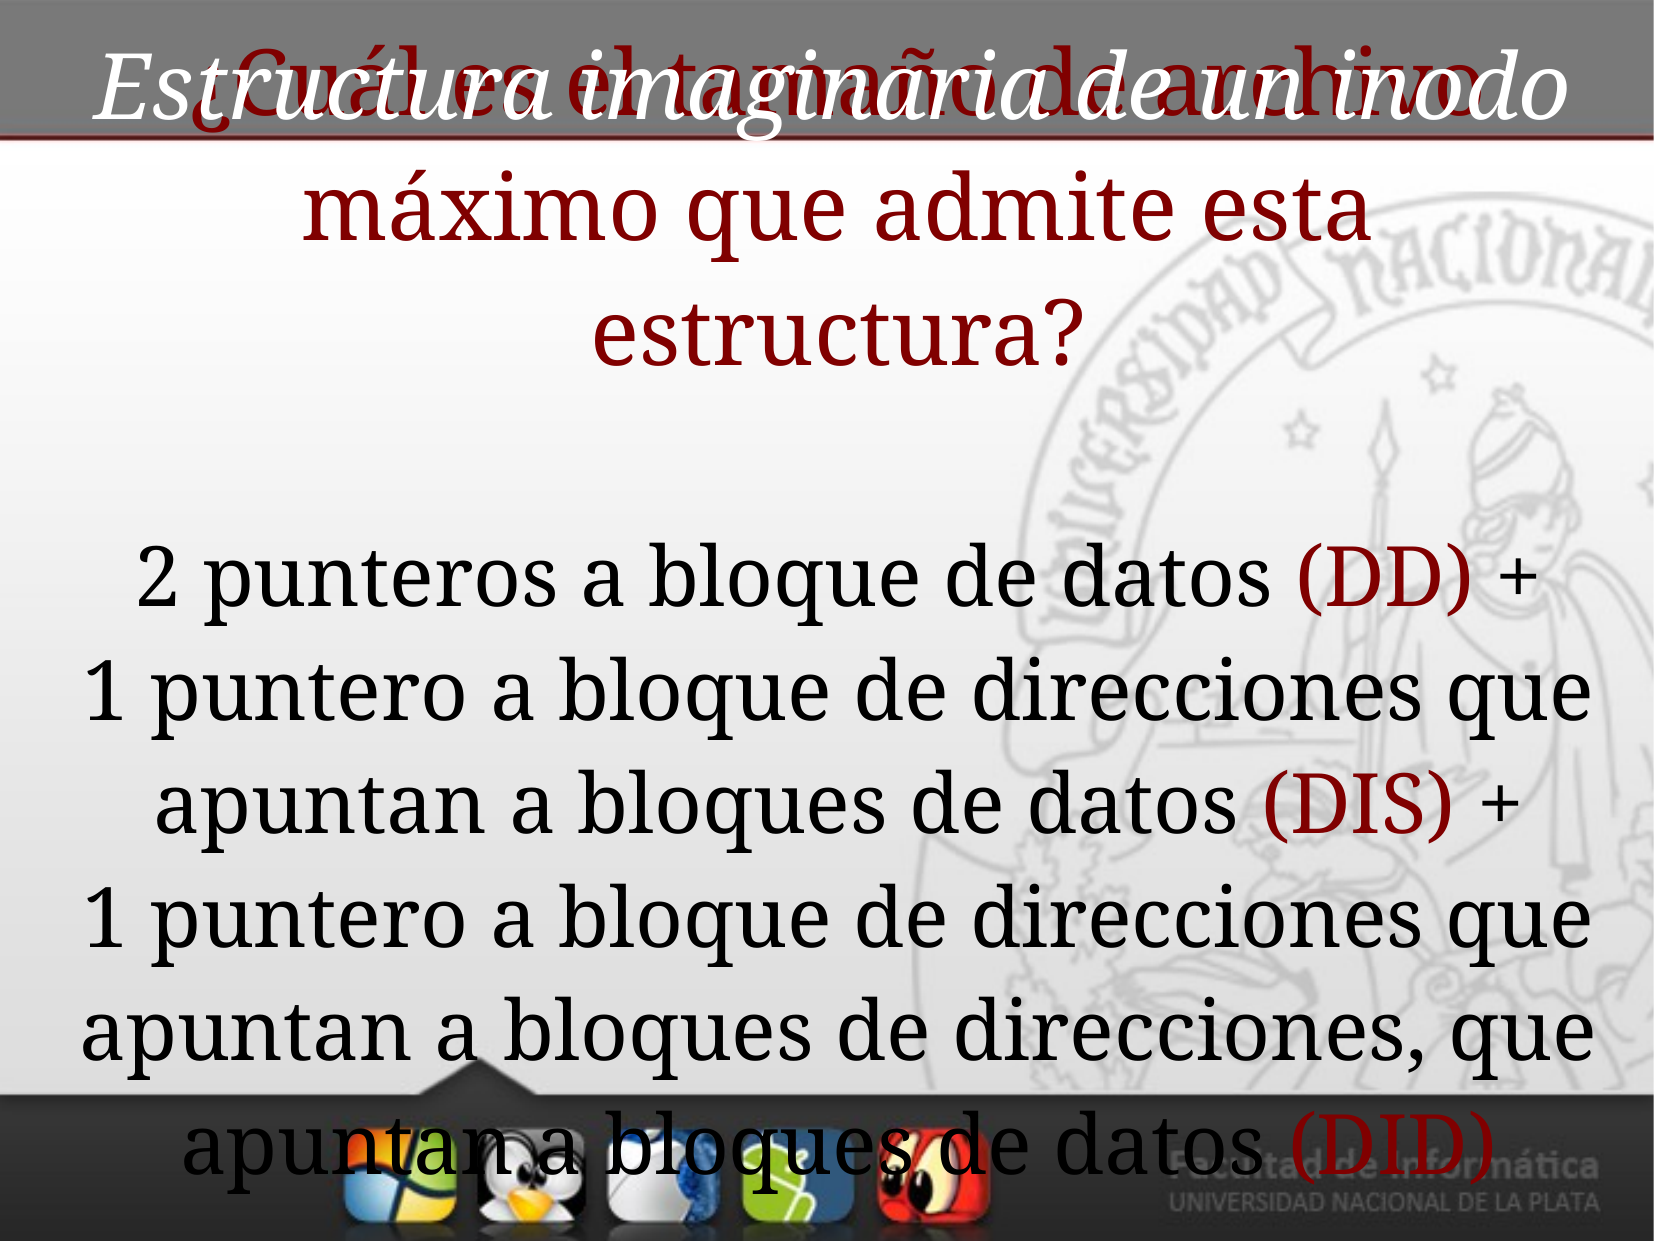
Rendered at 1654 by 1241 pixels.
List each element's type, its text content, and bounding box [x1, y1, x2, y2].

subtitle ¿Cuál es el tamaño de archivo máximo que admite esta estructura? 2 punteros a bloque de datos (DD) + 1 puntero a bloque de direcciones que apuntan a bloques de datos (DIS) + 1 puntero a bloque de direcciones que apuntan a bloques de direcciones, que apuntan a bloques de datos (DID) [59, 153, 1619, 1063]
title Estructura imaginaria de un inodo [84, 25, 1573, 142]
picture [0, 0, 1654, 1241]
